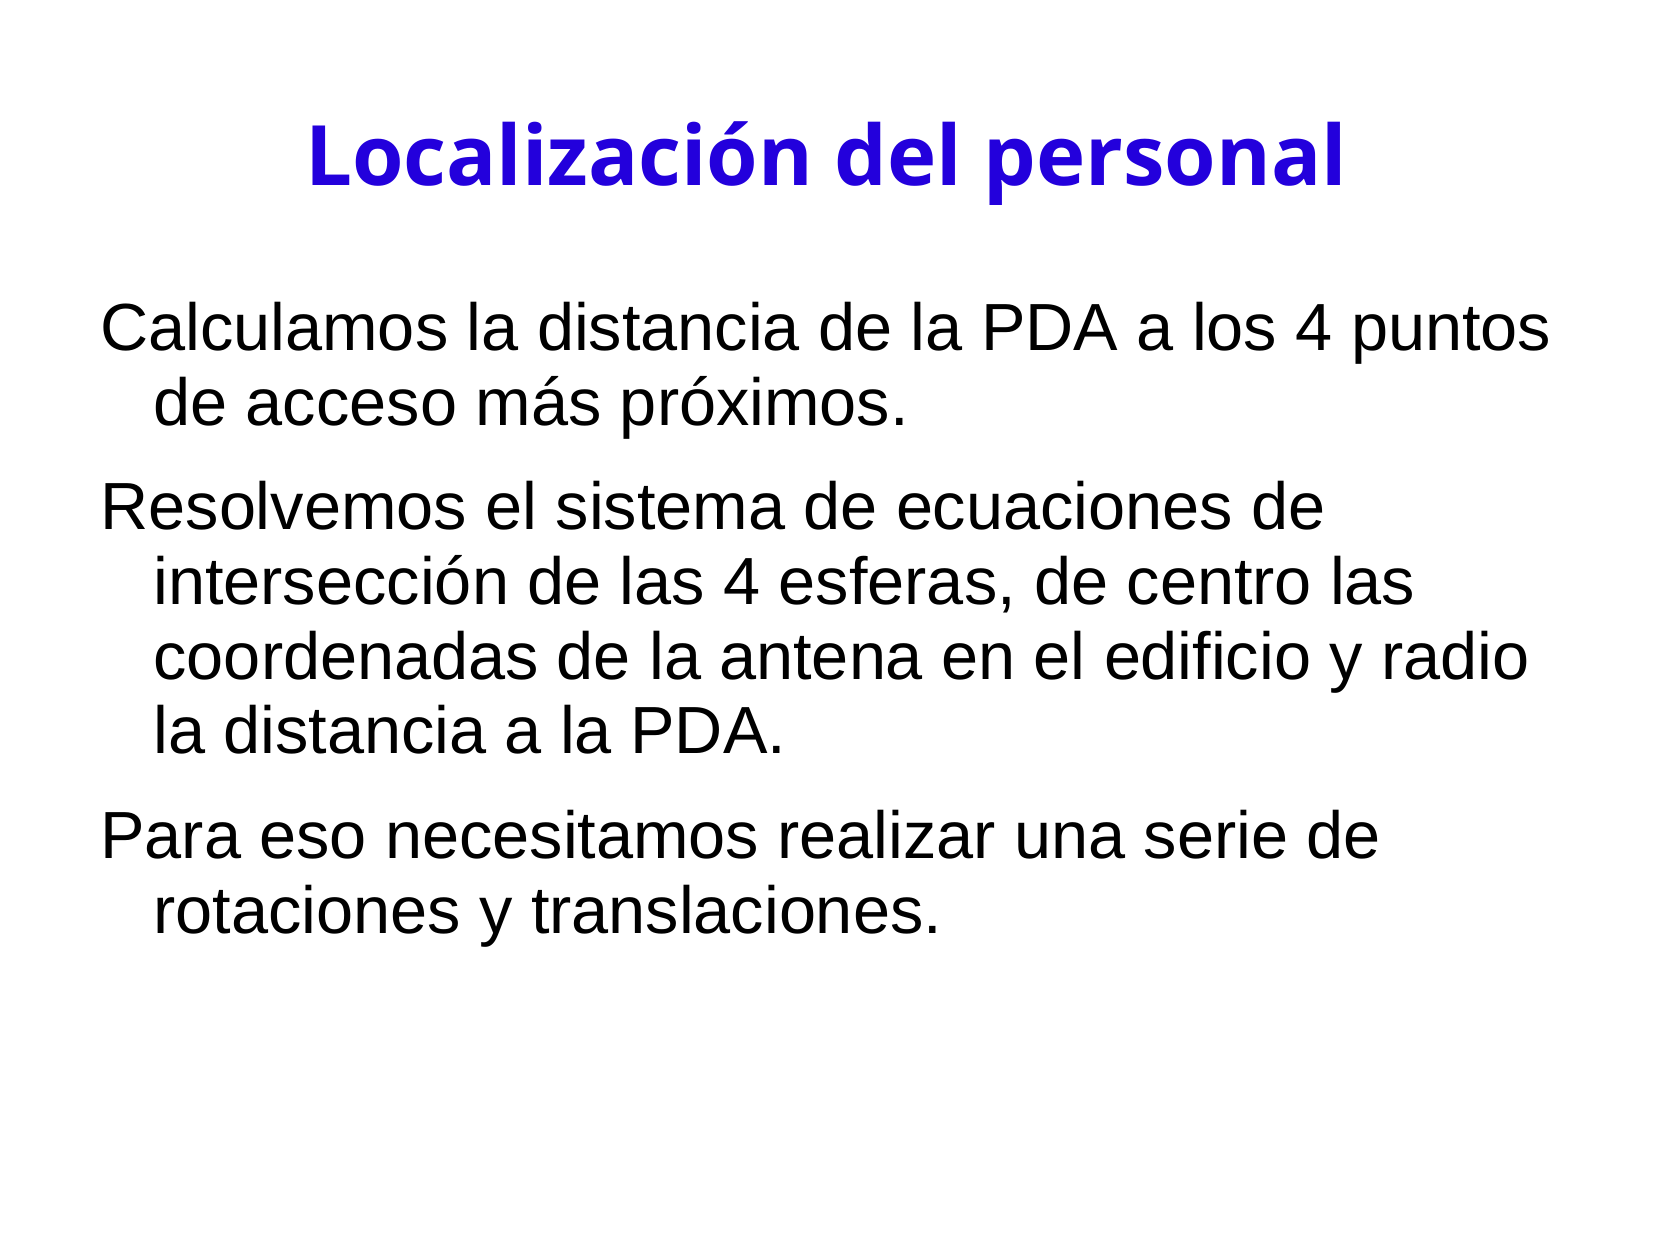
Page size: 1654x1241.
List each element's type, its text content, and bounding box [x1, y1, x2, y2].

list Calculamos la distancia de la PDA a los 4 puntos de acceso más próximos. Resolvemos el sistema de ecuaciones de intersección de las 4 esferas, de centro las coordenadas de la antena en el edificio y radio la distancia a la PDA. Para eso necesitamos realizar una serie de rotaciones y translaciones. [82, 290, 1571, 1144]
title Localización del personal [82, 49, 1571, 257]
